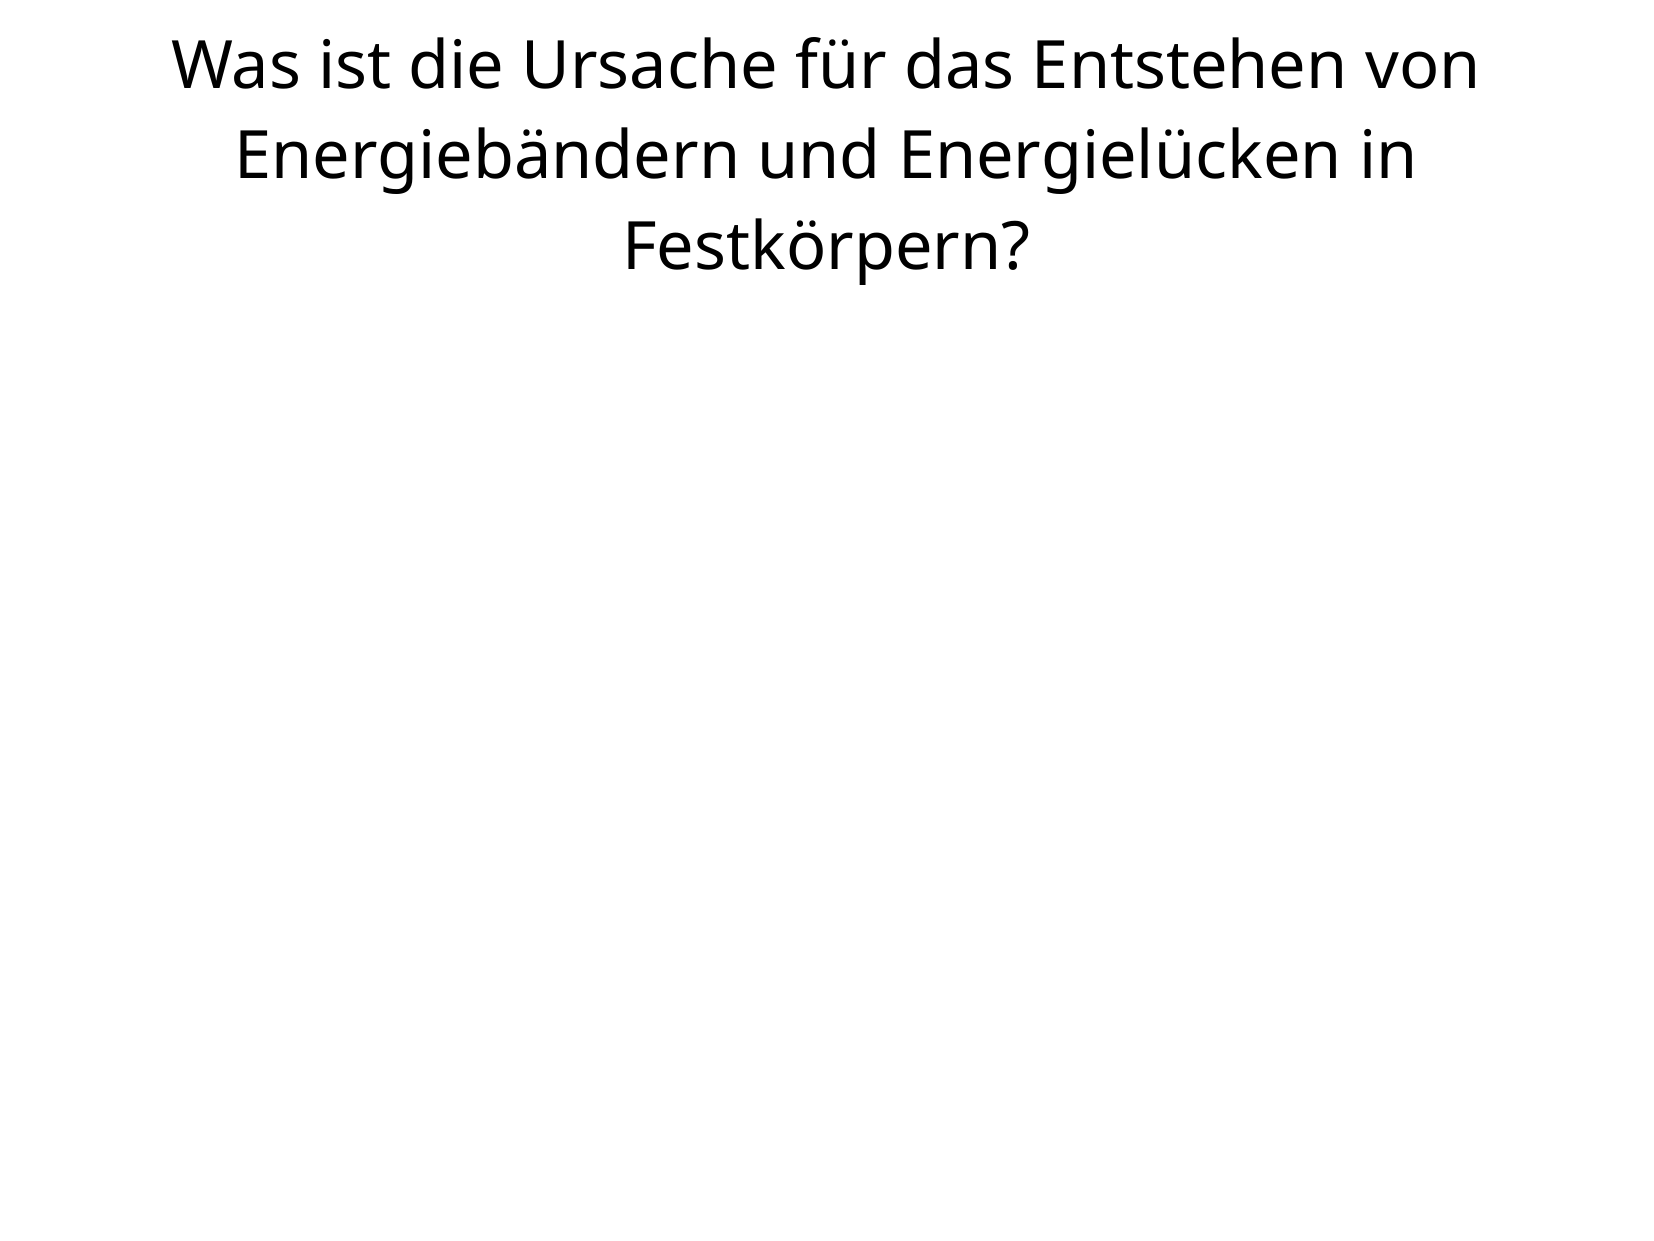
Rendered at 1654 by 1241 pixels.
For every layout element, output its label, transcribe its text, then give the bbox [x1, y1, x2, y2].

title Was ist die Ursache für das Entstehen von Energiebändern und Energielücken in Festkörpern? [82, 19, 1571, 287]
